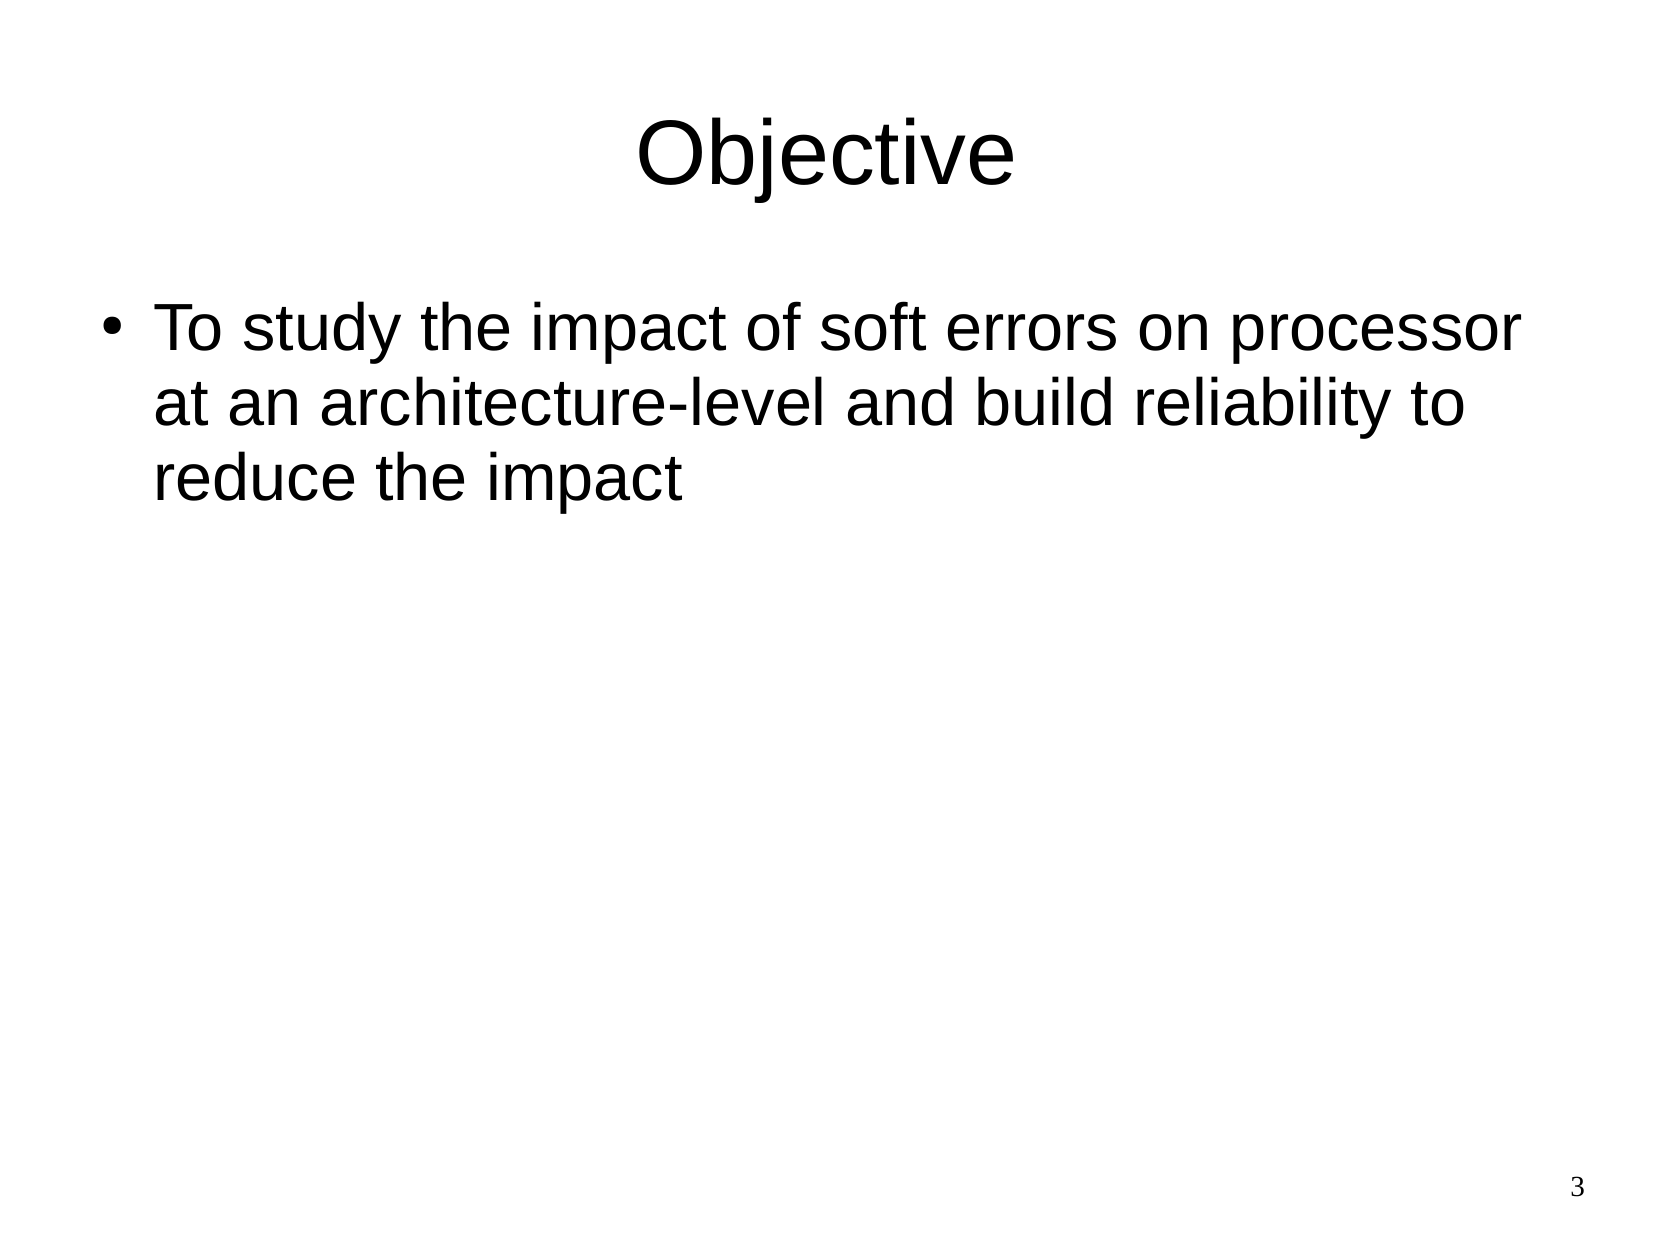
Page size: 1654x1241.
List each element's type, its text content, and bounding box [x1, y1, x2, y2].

title Objective [82, 49, 1571, 257]
list To study the impact of soft errors on processor at an architecture-level and build reliability to reduce the impact [82, 290, 1571, 1109]
